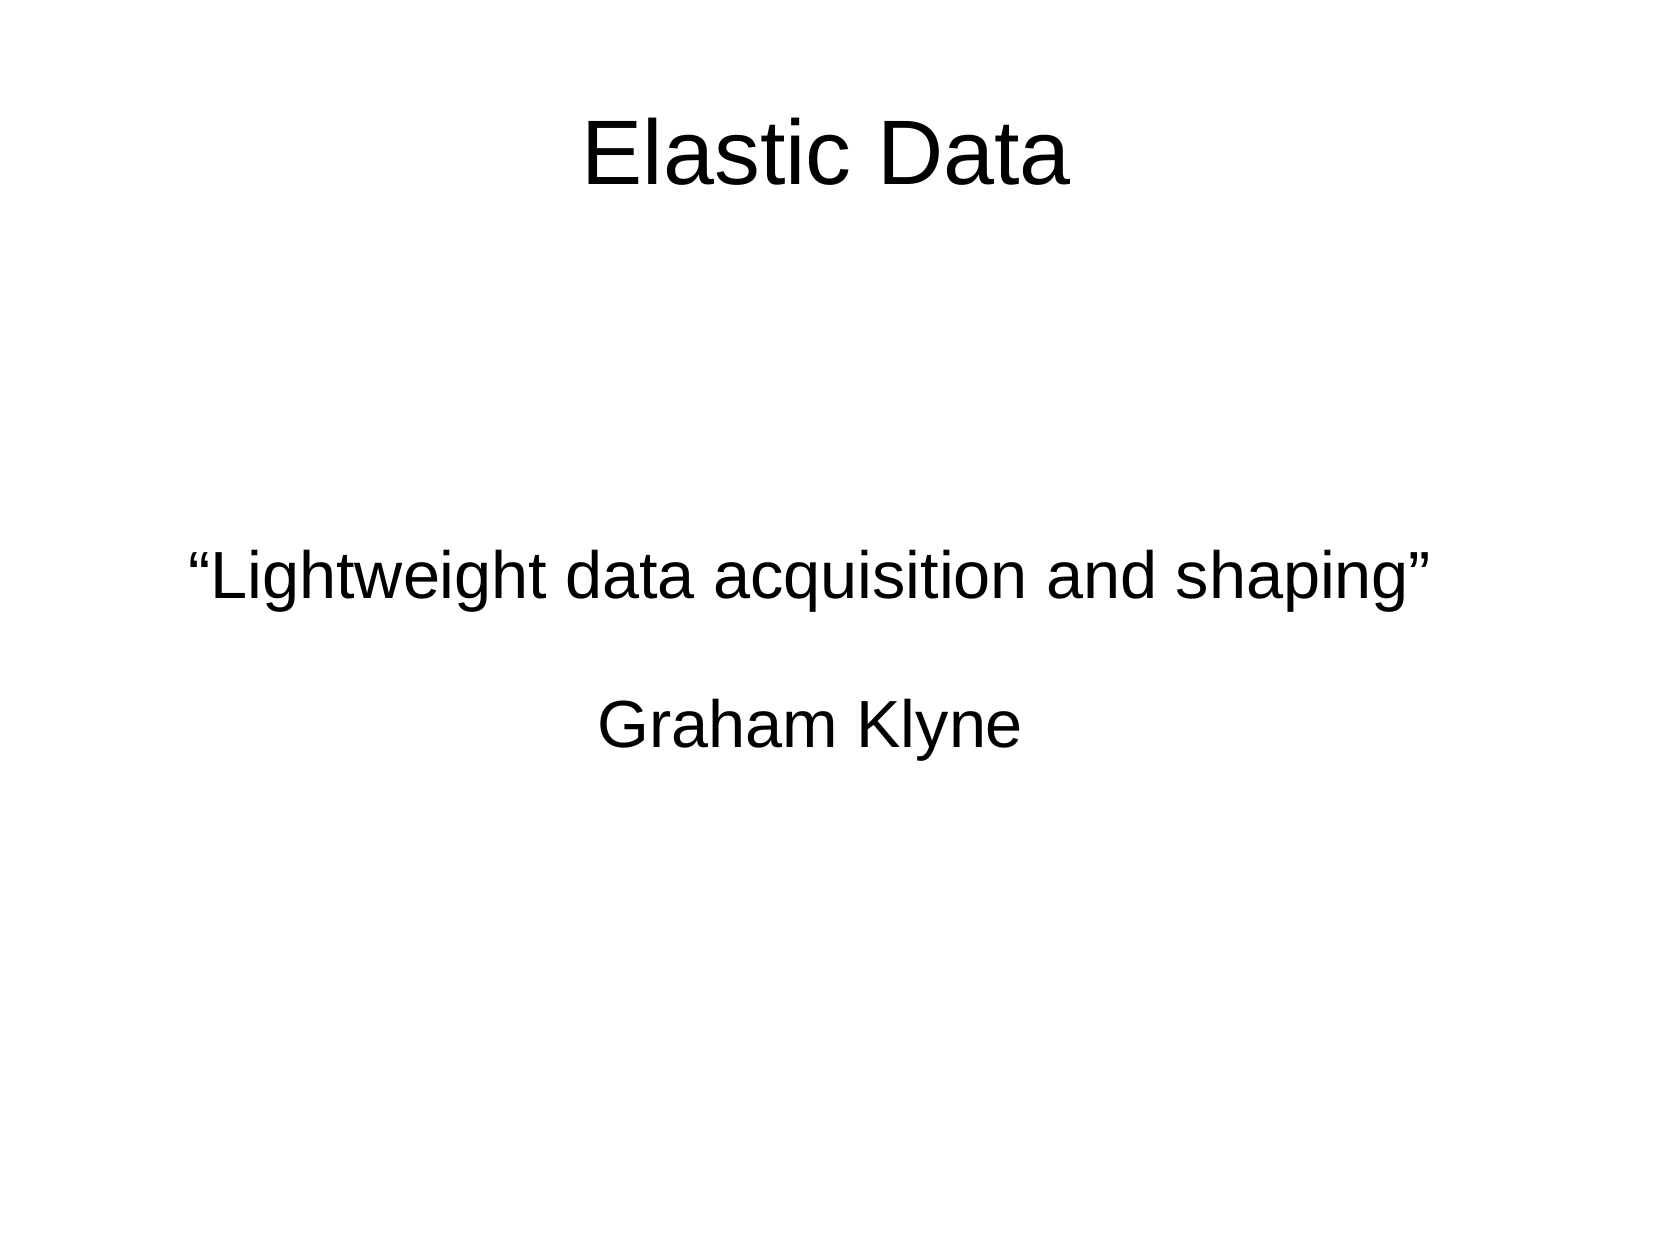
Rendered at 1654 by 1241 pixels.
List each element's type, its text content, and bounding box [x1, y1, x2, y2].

subtitle “Lightweight data acquisition and shaping” Graham Klyne [82, 290, 1538, 1010]
title Elastic Data [82, 49, 1571, 257]
